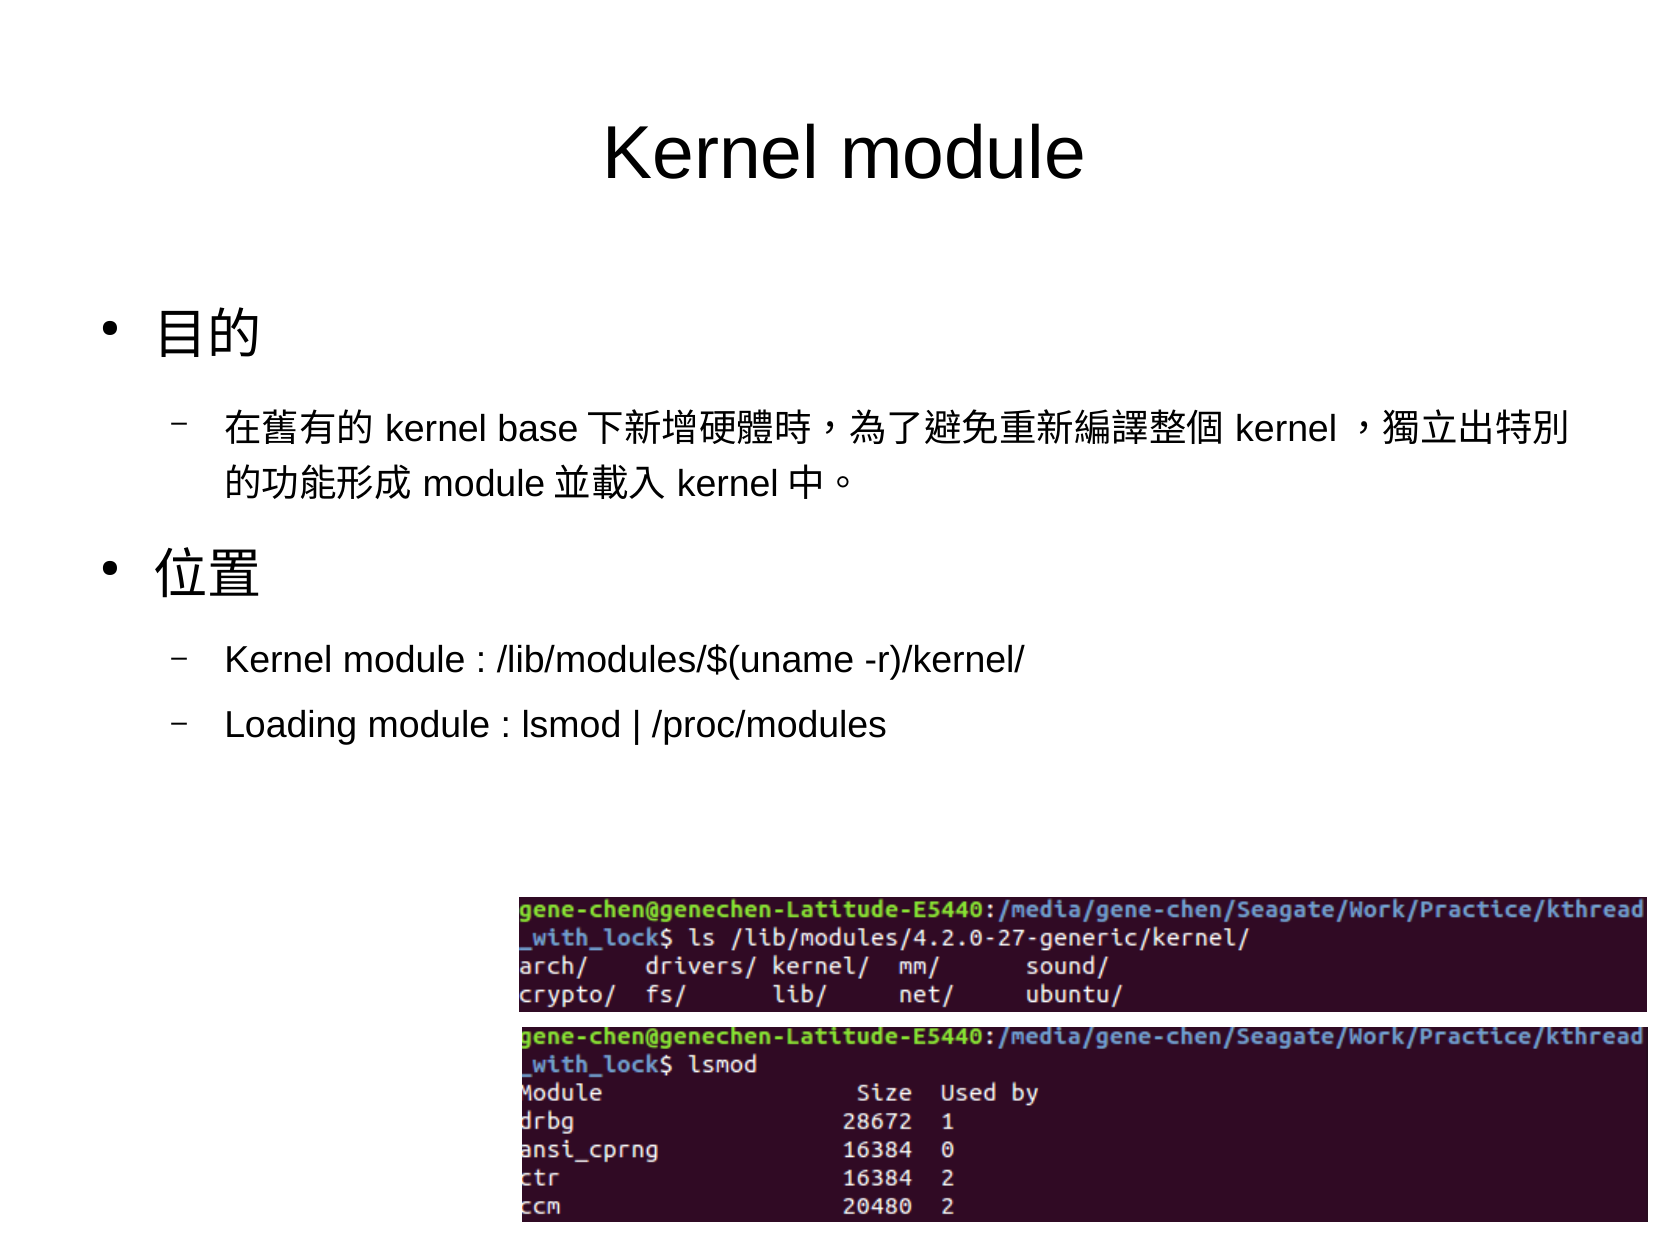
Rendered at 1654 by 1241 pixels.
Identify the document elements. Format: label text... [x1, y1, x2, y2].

picture [522, 1027, 1648, 1222]
picture [519, 897, 1647, 1012]
list 目的 在舊有的kernel base下新增硬體時，為了避免重新編譯整個kernel，獨立出特別的功能形成module並載入kernel中。 位置 Kernel module : /lib/modules/$(uname -r)/kernel/ Loading module : lsmod | /proc/modules [82, 290, 1571, 1010]
title Kernel module [82, 49, 1571, 257]
